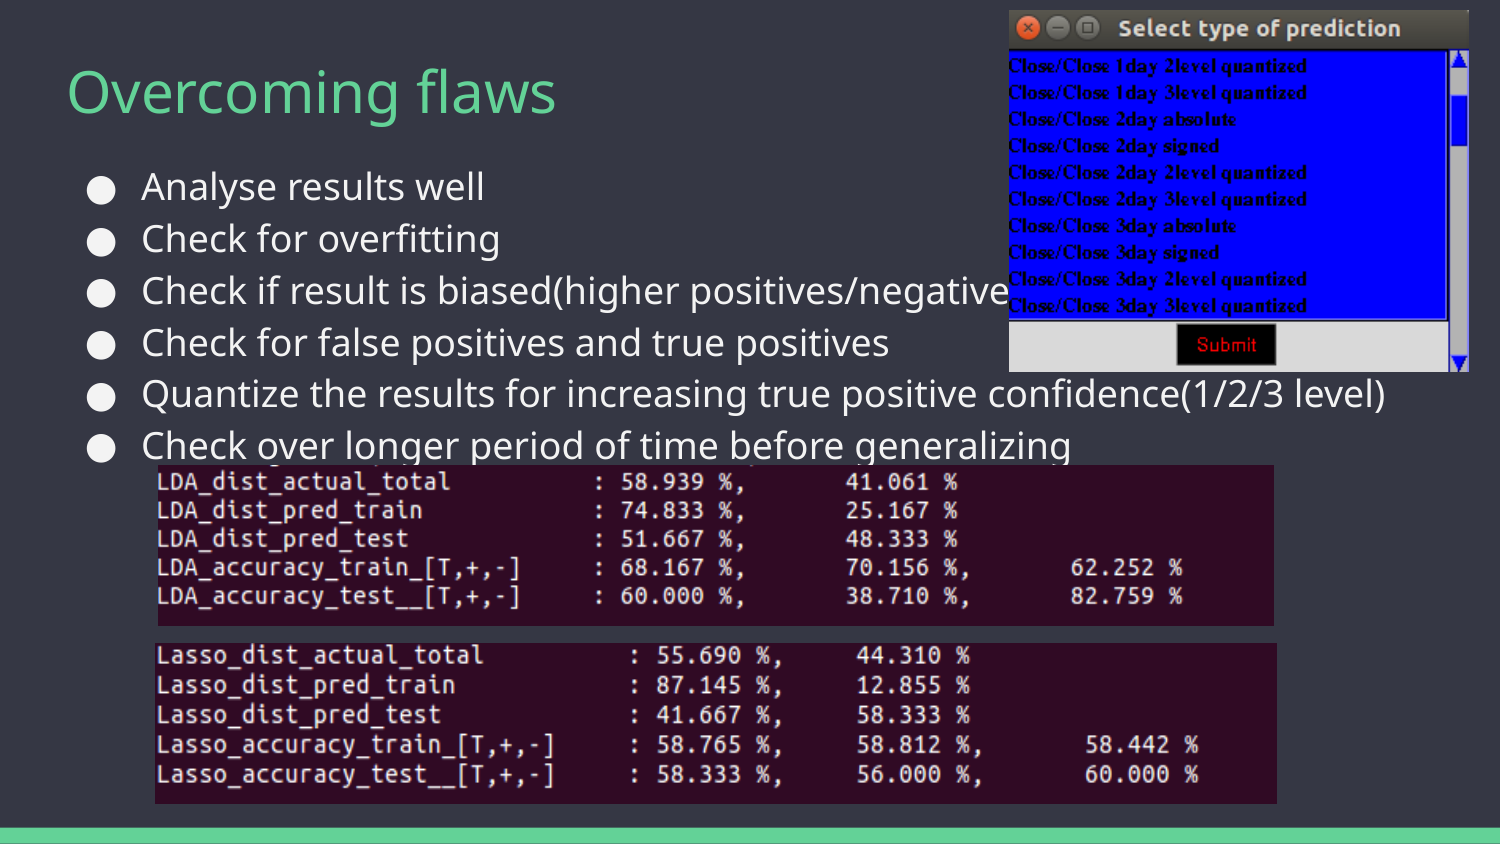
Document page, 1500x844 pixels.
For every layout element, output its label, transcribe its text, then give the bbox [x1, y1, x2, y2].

picture [158, 465, 1274, 626]
picture [1009, 10, 1469, 372]
title Overcoming flaws [51, 40, 1009, 135]
picture [155, 643, 1277, 804]
list Analyse results well Check for overfitting Check if result is biased(higher positives/negatives) Check for false positives and true positives Quantize the results for increasing true positive confidence(1/2/3 level) Check over longer period of time before generalizing [51, 141, 1449, 703]
